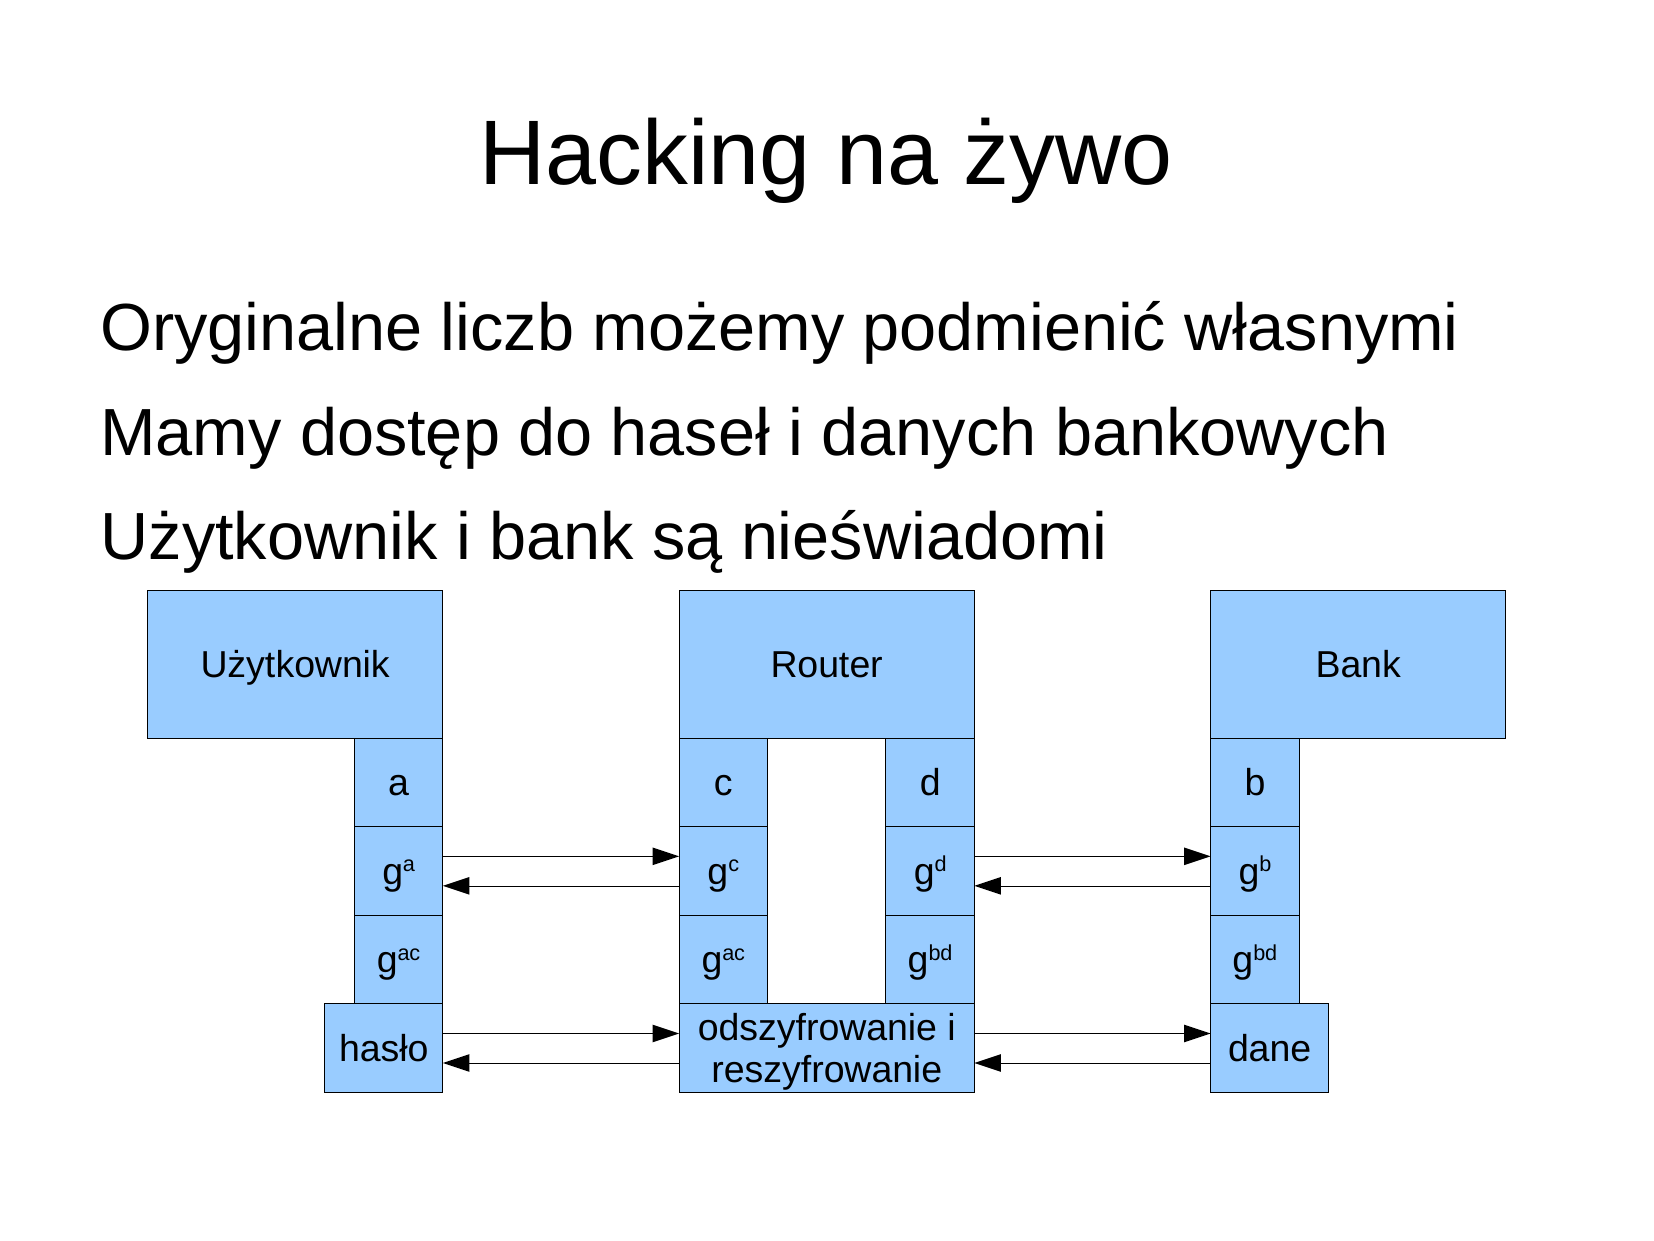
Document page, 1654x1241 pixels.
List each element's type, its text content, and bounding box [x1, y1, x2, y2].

text_box odszyfrowanie i reszyfrowanie [679, 1003, 975, 1093]
text_box b [1210, 738, 1300, 826]
text_box gbd [885, 915, 975, 1003]
text_box gbd [1210, 915, 1300, 1004]
list Oryginalne liczb możemy podmienić własnymi Mamy dostęp do haseł i danych bankowych Użytkownik i bank są nieświadomi [82, 290, 1571, 1094]
text_box c [679, 738, 768, 826]
text_box gb [1210, 826, 1300, 915]
text_box ga [354, 826, 443, 915]
text_box gac [354, 915, 443, 1003]
text_box gc [679, 826, 768, 915]
text_box Użytkownik [147, 590, 443, 739]
text_box gac [679, 915, 768, 1003]
text_box Bank [1210, 590, 1506, 739]
text_box dane [1210, 1003, 1329, 1093]
text_box gd [885, 826, 975, 915]
title Hacking na żywo [82, 56, 1571, 250]
text_box d [885, 738, 975, 826]
text_box hasło [324, 1003, 443, 1093]
text_box Router [679, 590, 975, 739]
text_box a [354, 738, 443, 826]
